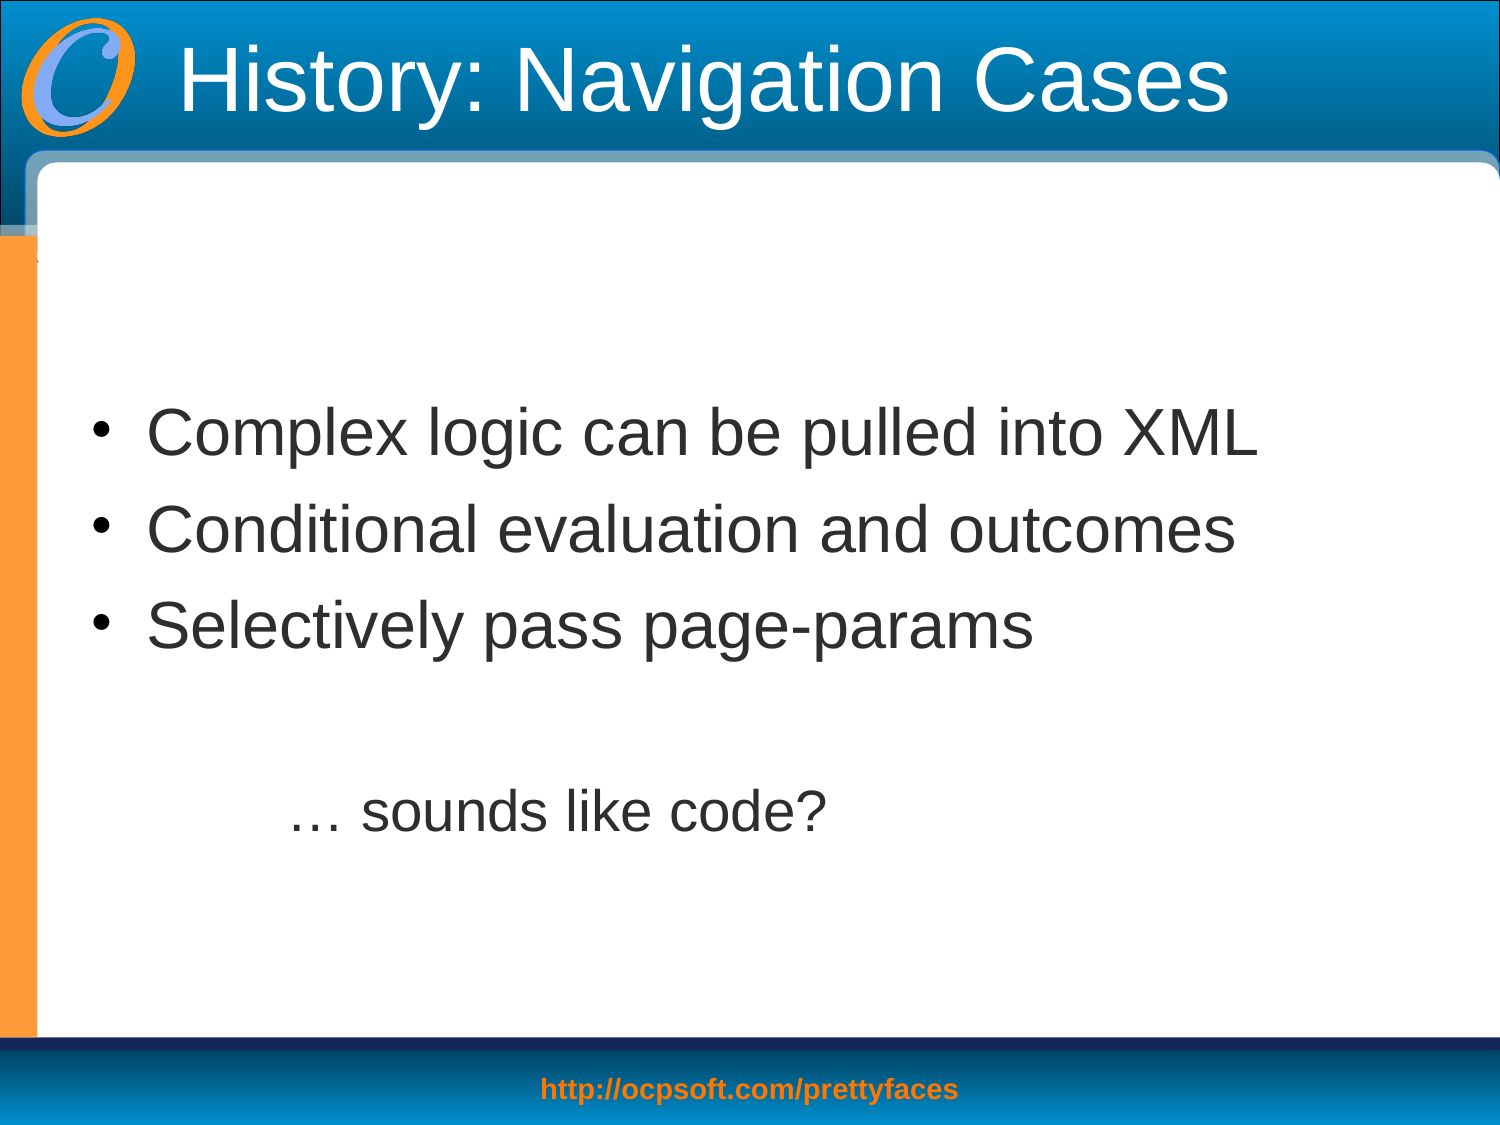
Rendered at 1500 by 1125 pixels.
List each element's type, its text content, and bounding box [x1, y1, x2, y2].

title History: Navigation Cases [162, 11, 1463, 138]
list Complex logic can be pulled into XML Conditional evaluation and outcomes Selectively pass page-params … sounds like code? [75, 187, 1425, 1005]
picture [22, 19, 135, 136]
